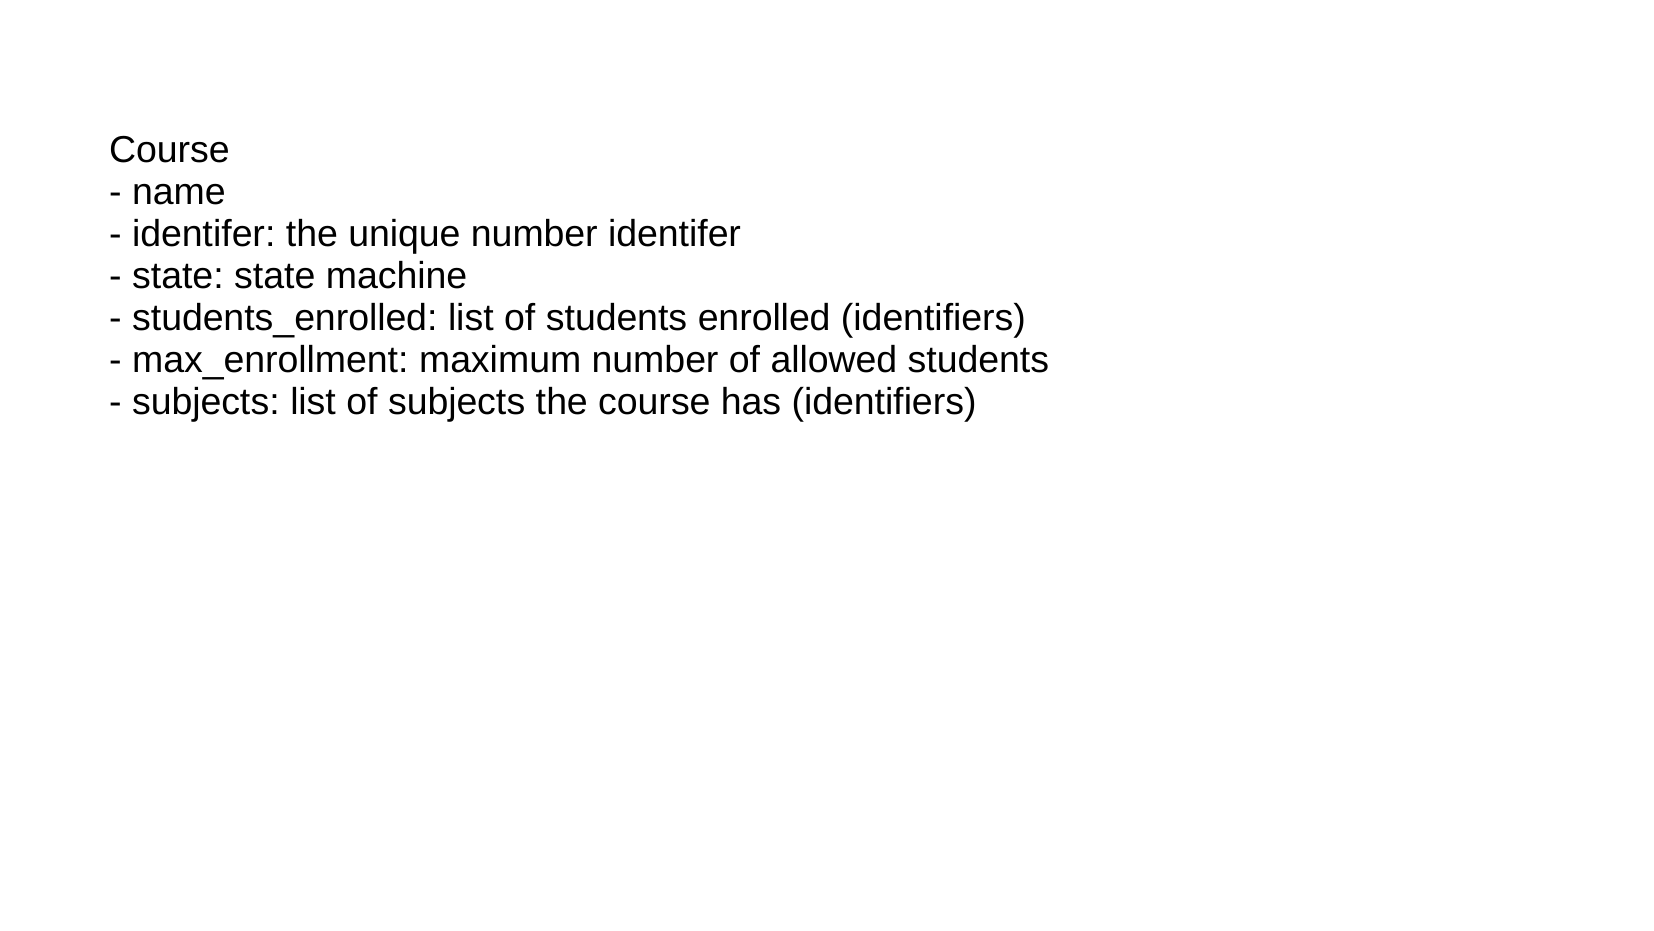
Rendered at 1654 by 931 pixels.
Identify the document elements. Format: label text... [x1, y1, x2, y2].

text_box Course - name - identifer: the unique number identifer - state: state machine - students_enrolled: list of students enrolled (identifiers) - max_enrollment: maximum number of allowed students - subjects: list of subjects the course has (identifiers) [94, 121, 1229, 697]
